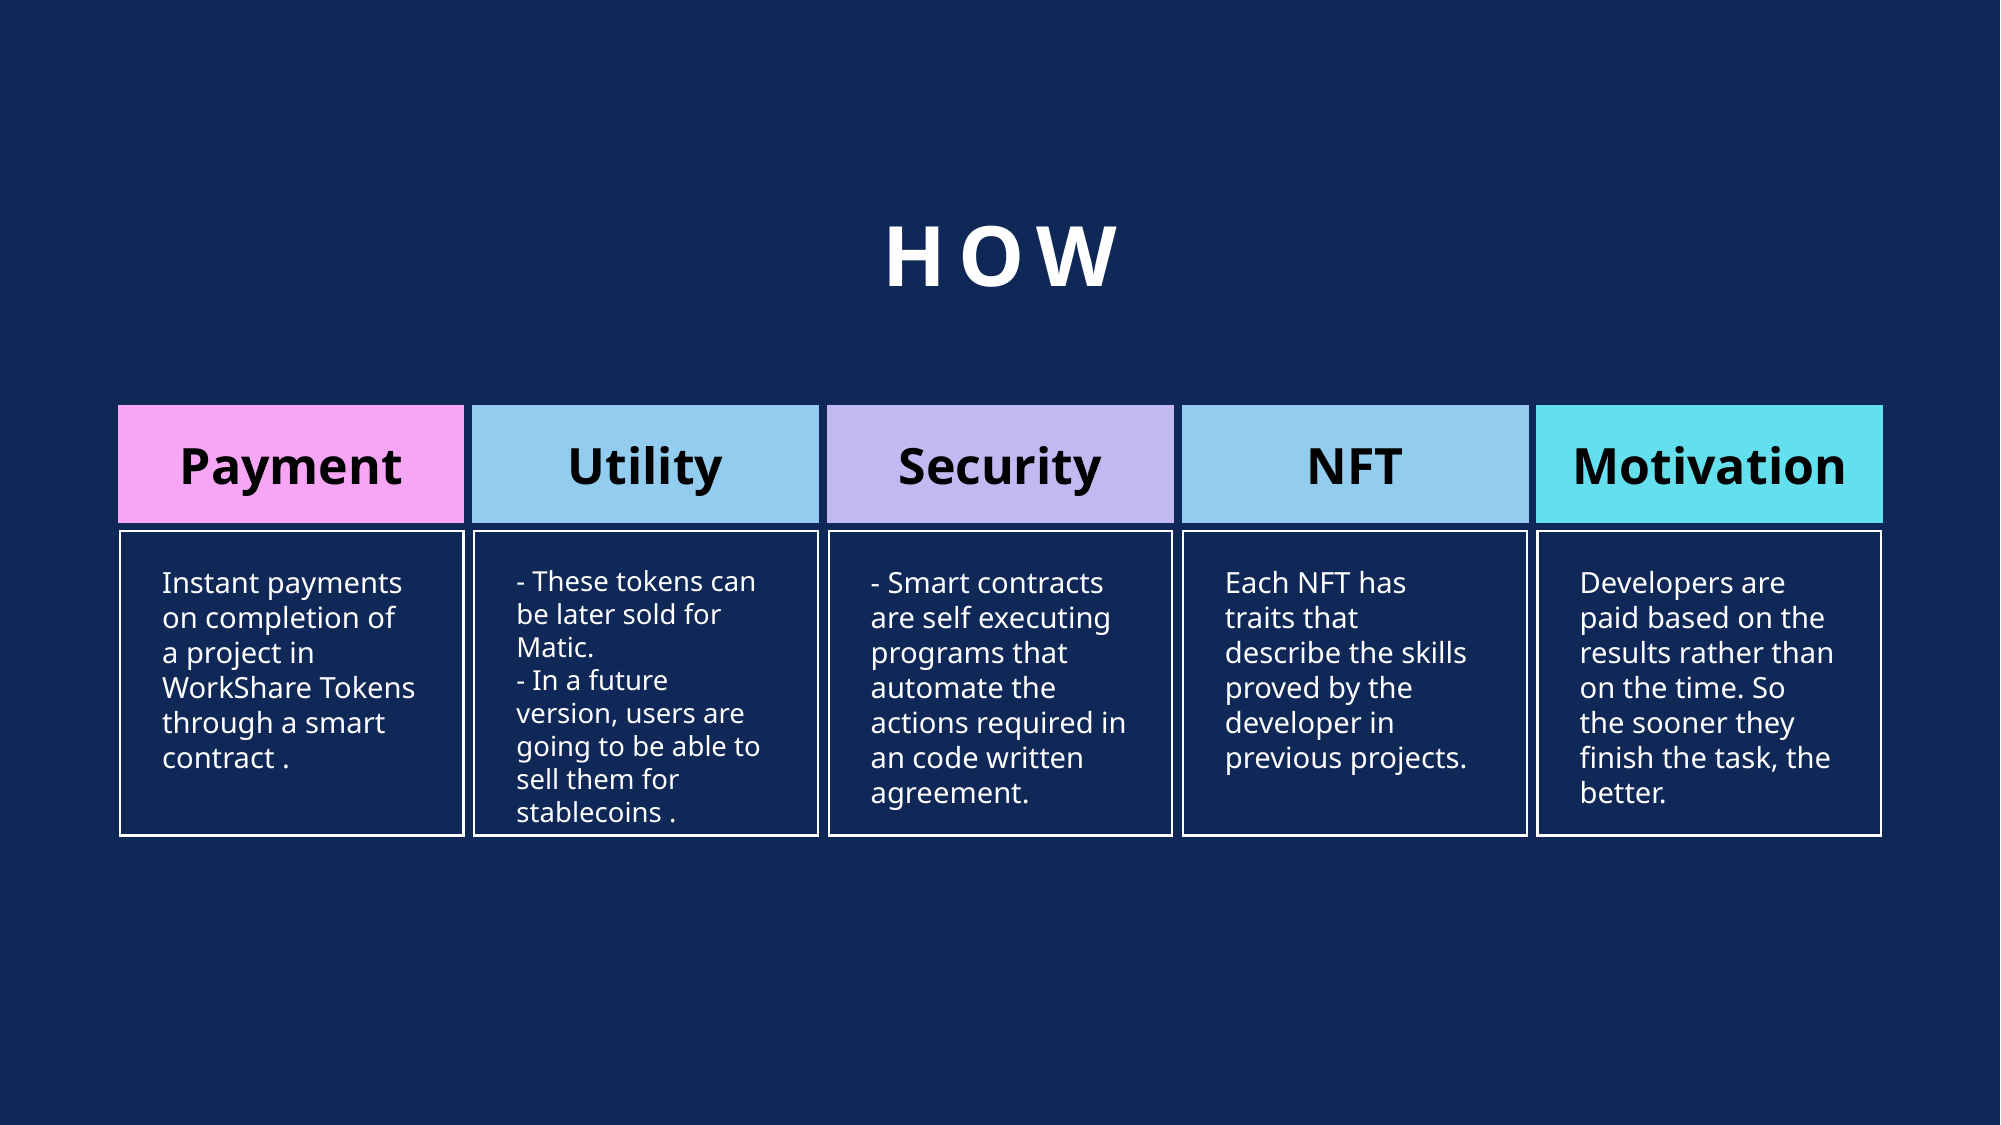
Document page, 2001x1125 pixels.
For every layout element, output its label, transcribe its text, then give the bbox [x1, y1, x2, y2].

list Developers are paid based on the results rather than on the time. So the sooner they finish the task, the better. [1537, 531, 1882, 836]
list NFT [1182, 406, 1528, 522]
list - These tokens can be later sold for Matic. - In a future version, users are going to be able to sell them for stablecoins . [474, 531, 818, 836]
list Instant payments on completion of a project in WorkShare Tokens through a smart contract . [120, 531, 464, 836]
list - Smart contracts are self executing programs that automate the actions required in an code written agreement. [828, 531, 1173, 836]
list Payment [119, 406, 464, 522]
title How [271, 136, 1728, 312]
list Each NFT has traits that describe the skills proved by the developer in previous projects. [1183, 531, 1527, 836]
list Security [828, 406, 1174, 522]
list Utility [473, 406, 819, 522]
list Motivation [1537, 406, 1882, 522]
